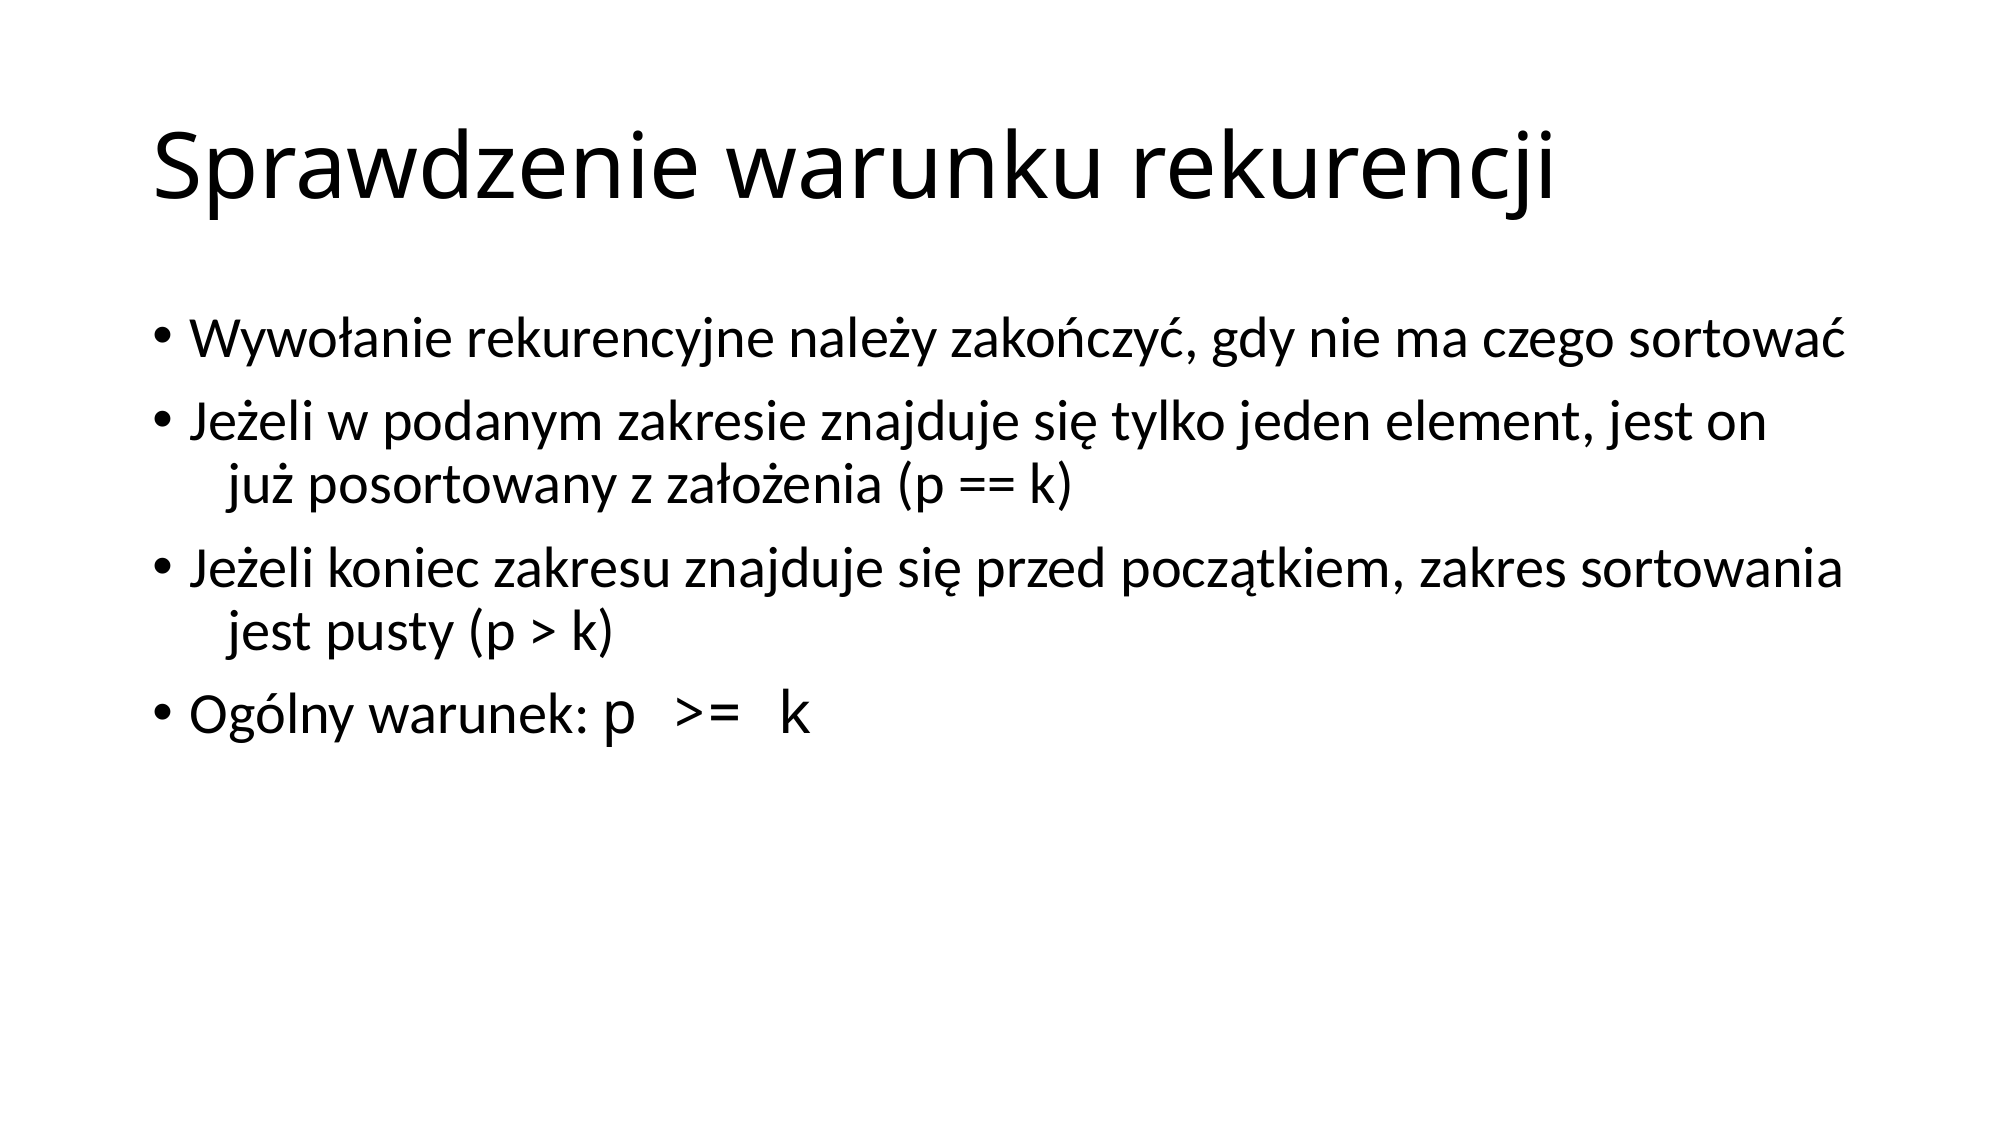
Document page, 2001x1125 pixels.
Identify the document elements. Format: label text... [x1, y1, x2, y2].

list Wywołanie rekurencyjne należy zakończyć, gdy nie ma czego sortować Jeżeli w podanym zakresie znajduje się tylko jeden element, jest on już posortowany z założenia (p == k) Jeżeli koniec zakresu znajduje się przed początkiem, zakres sortowania jest pusty (p > k) Ogólny warunek: p >= k [137, 299, 1863, 1014]
title Sprawdzenie warunku rekurencji [137, 59, 1863, 278]
